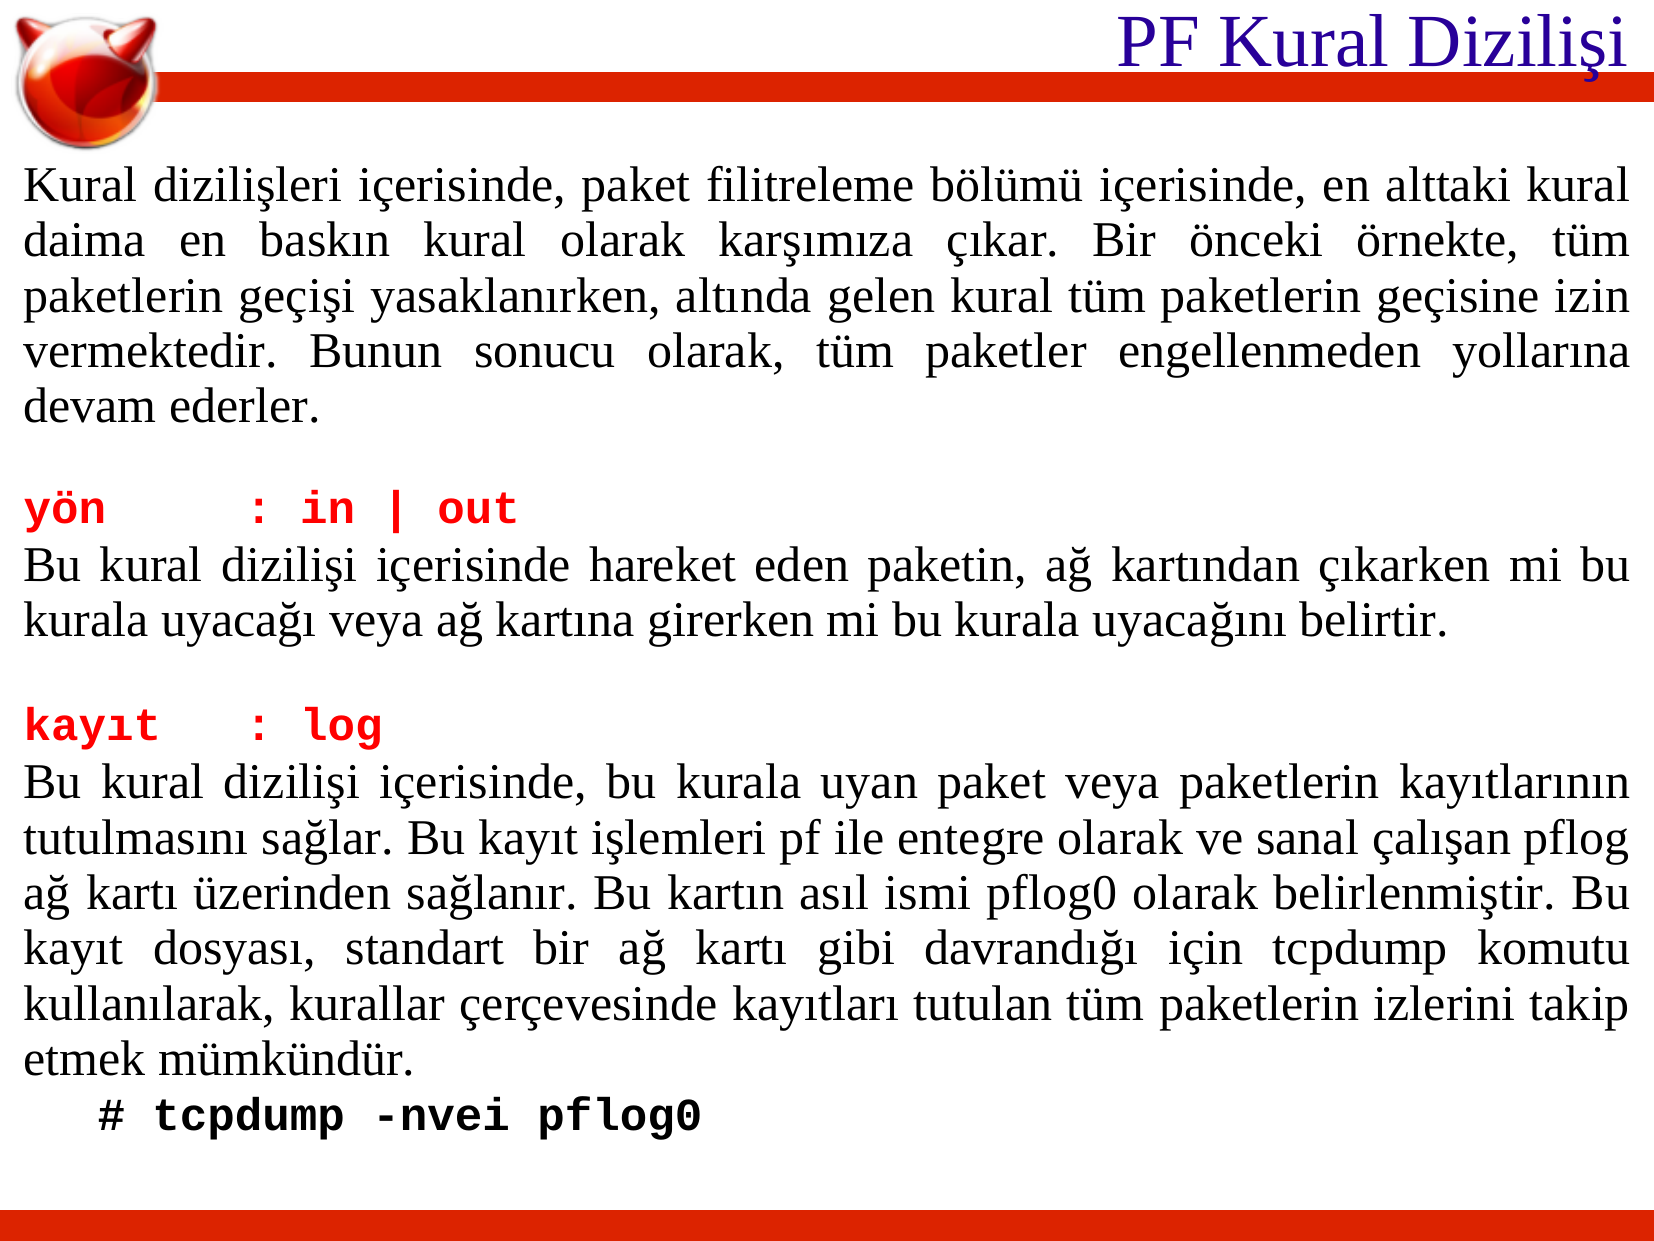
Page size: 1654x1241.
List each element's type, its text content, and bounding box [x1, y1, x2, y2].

text_box [0, 1210, 1654, 1241]
text_box [165, 72, 1654, 102]
text_box PF Kural Dizilişi [714, 0, 1648, 84]
picture [10, 12, 165, 154]
text_box Kural dizilişleri içerisinde, paket filitreleme bölümü içerisinde, en alttaki kural daima en baskın kural olarak karşımıza çıkar. Bir önceki örnekte, tüm paketlerin geçişi yasaklanırken, altında gelen kural tüm paketlerin geçisine izin vermektedir. Bunun sonucu olarak, tüm paketler engellenmeden yollarına devam ederler. yön : in | out Bu kural dizilişi içerisinde hareket eden paketin, ağ kartından çıkarken mi bu kurala uyacağı veya ağ kartına girerken mi bu kurala uyacağını belirtir. kayıt : log Bu kural dizilişi içerisinde, bu kurala uyan paket veya paketlerin kayıtlarının tutulmasını sağlar. Bu kayıt işlemleri pf ile entegre olarak ve sanal çalışan pflog ağ kartı üzerinden sağlanır. Bu kartın asıl ismi pflog0 olarak belirlenmiştir. Bu kayıt dosyası, standart bir ağ kartı gibi davrandığı için tcpdump komutu kullanılarak, kurallar çerçevesinde kayıtları tutulan tüm paketlerin izlerini takip etmek mümkündür. # tcpdump -nvei pflog0 [23, 157, 1632, 1216]
